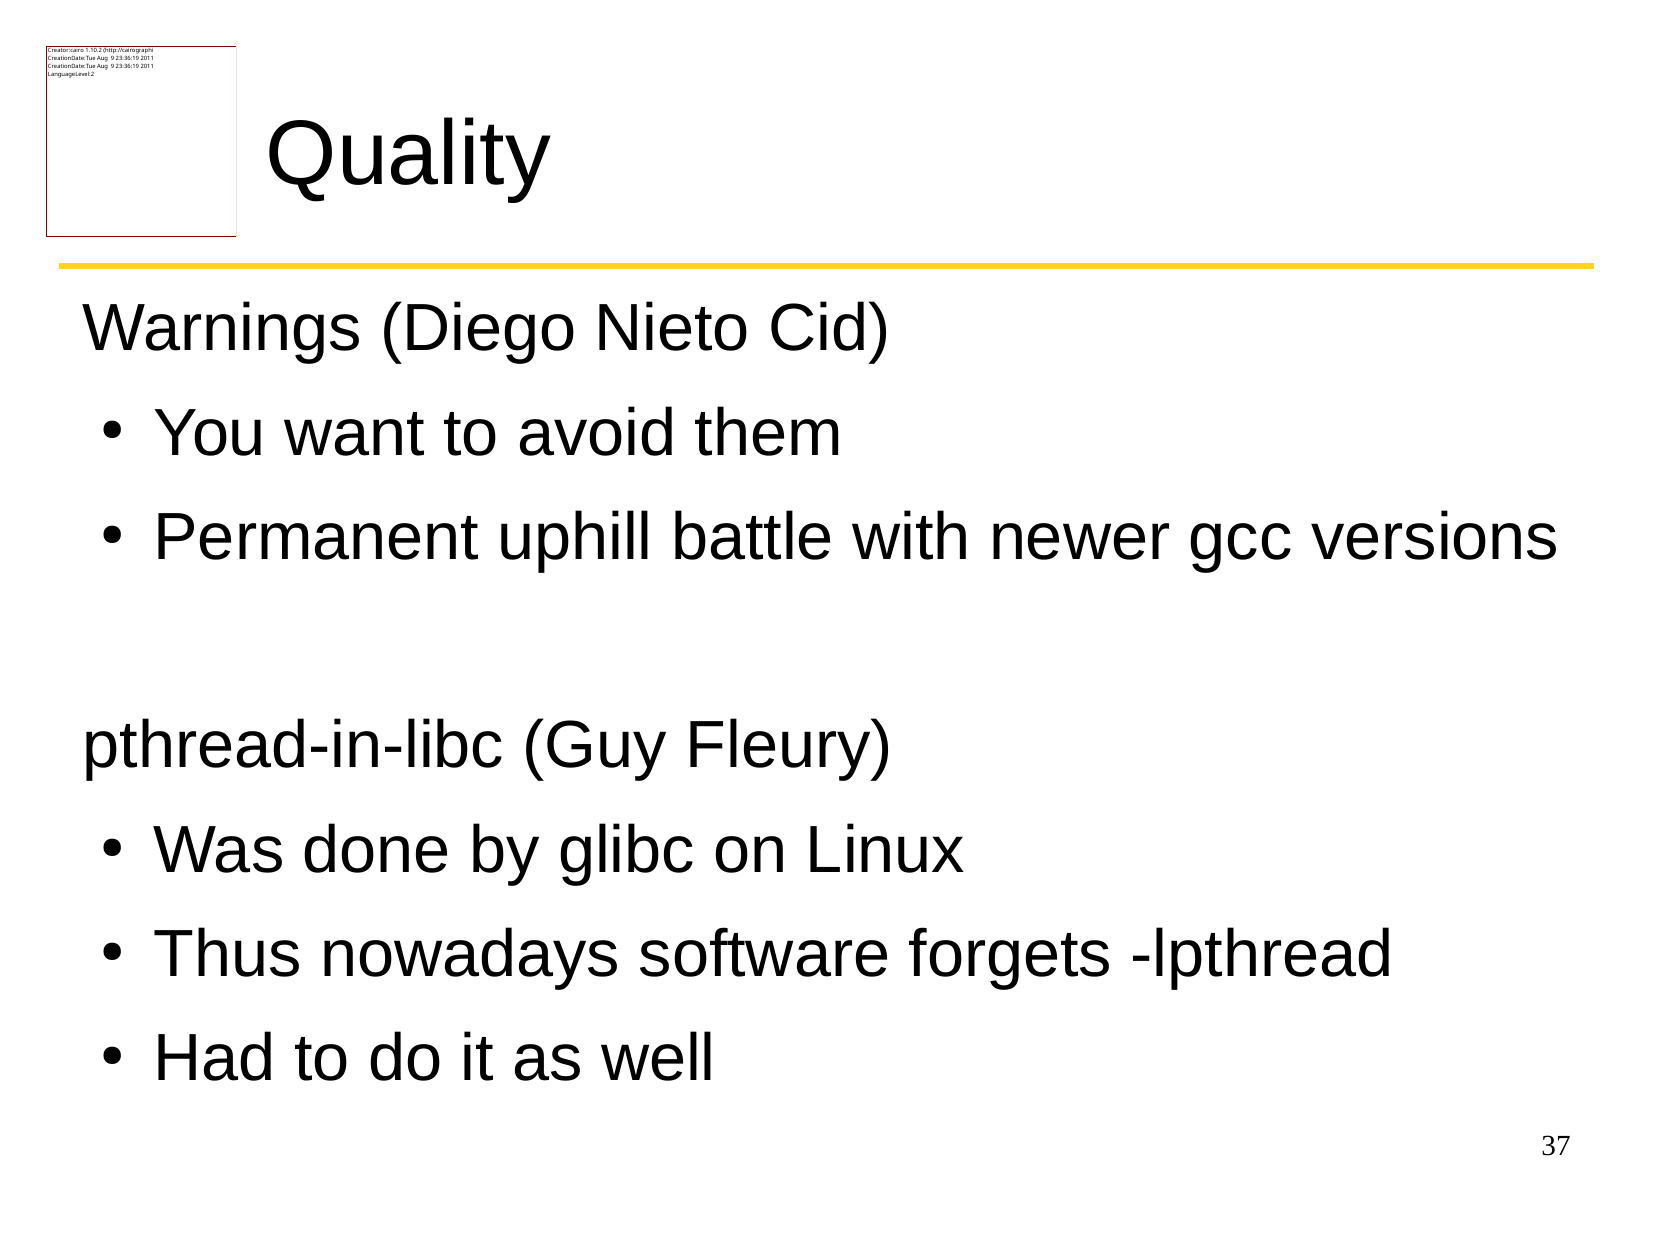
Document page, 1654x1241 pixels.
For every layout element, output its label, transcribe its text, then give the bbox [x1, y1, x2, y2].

title Quality [265, 49, 1571, 257]
list Warnings (Diego Nieto Cid) You want to avoid them Permanent uphill battle with newer gcc versions pthread-in-libc (Guy Fleury) Was done by glibc on Linux Thus nowadays software forgets -lpthread Had to do it as well [82, 290, 1571, 1152]
